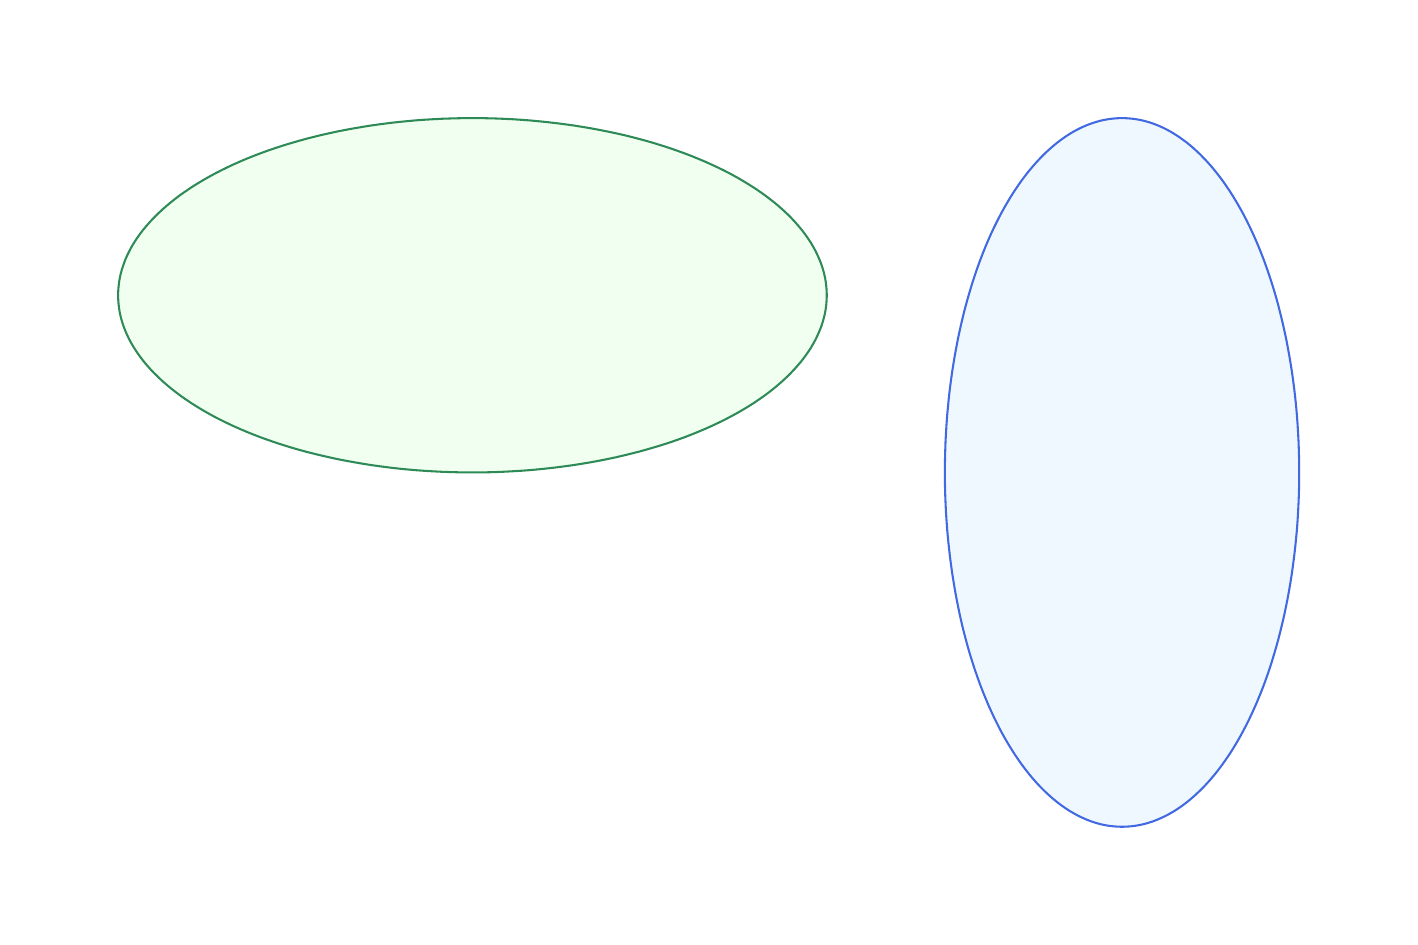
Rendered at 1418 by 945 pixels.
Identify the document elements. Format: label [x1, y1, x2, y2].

text_box [944, 118, 1300, 827]
text_box [118, 118, 827, 473]
